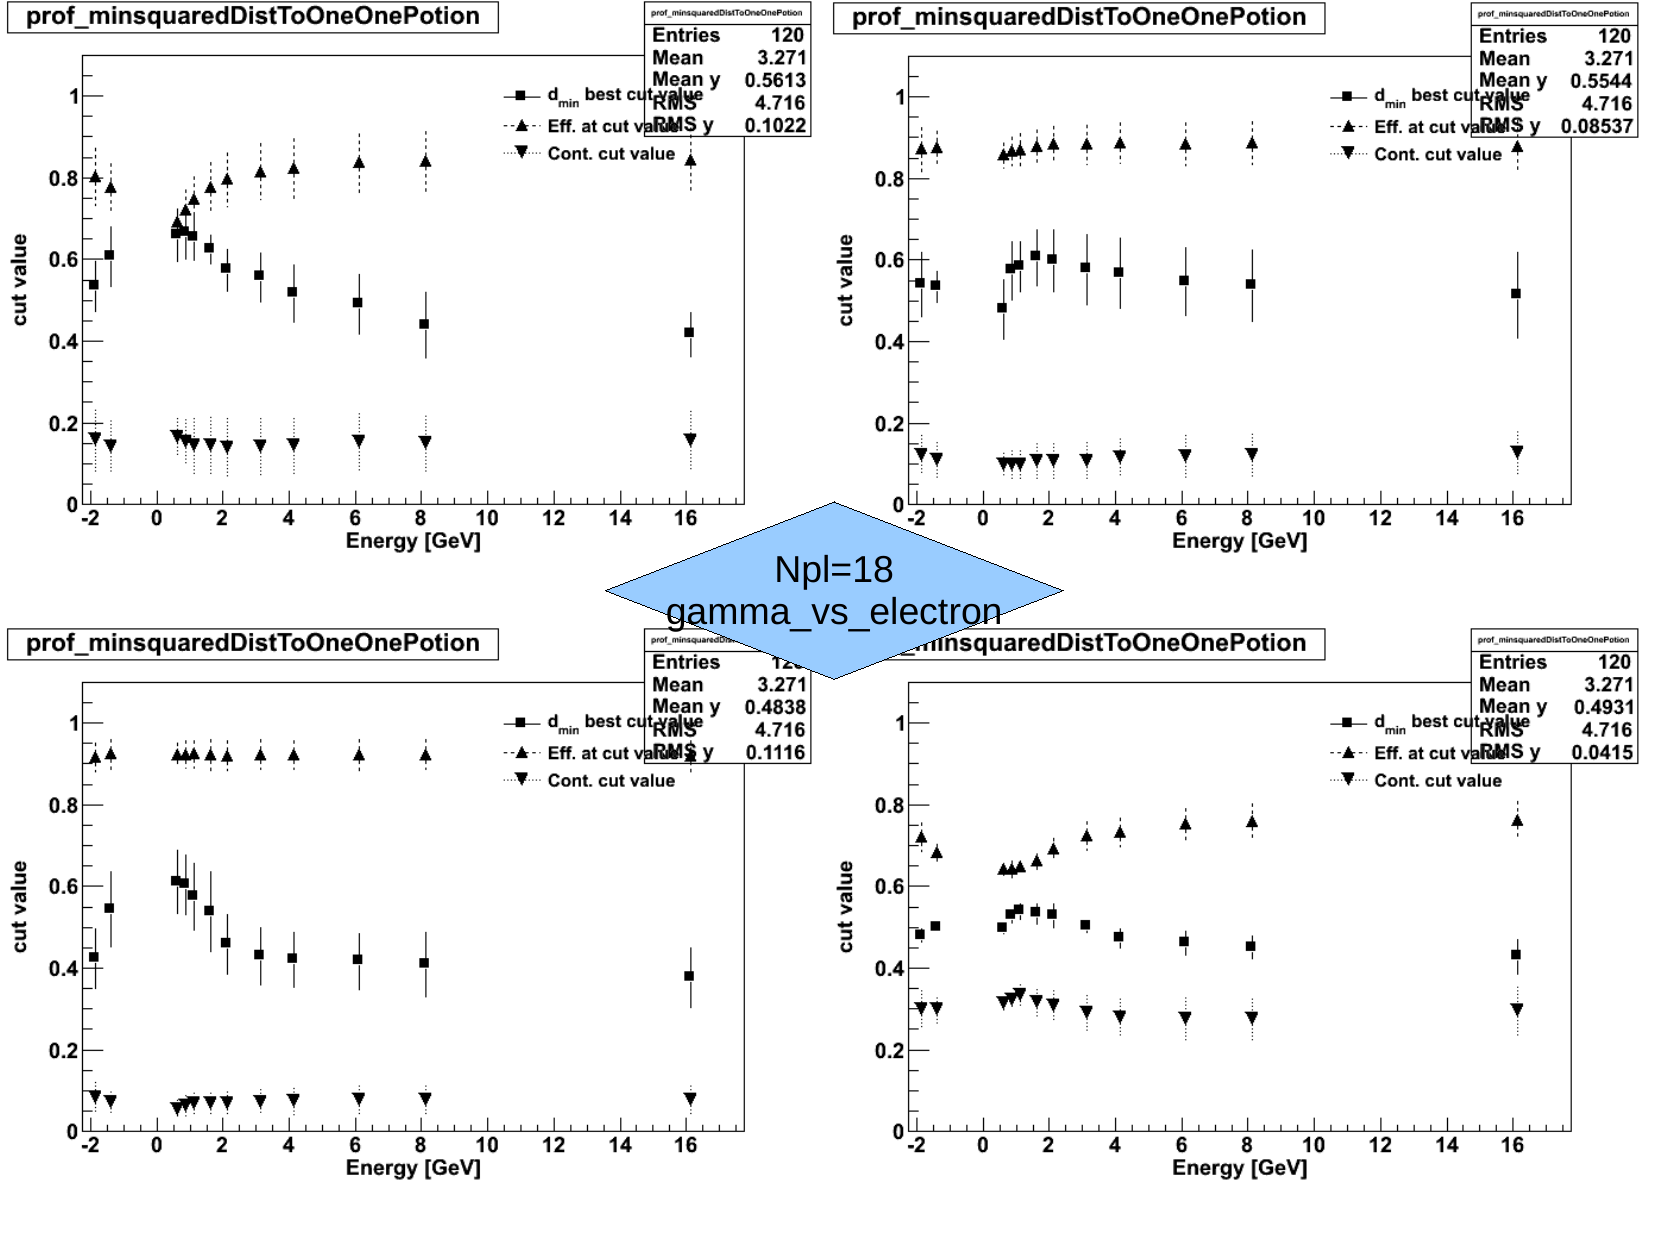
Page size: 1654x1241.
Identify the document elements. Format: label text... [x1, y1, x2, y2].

text_box Npl=18 gamma_vs_electron [605, 501, 1064, 680]
picture [0, 0, 1654, 562]
picture [0, 626, 1654, 1188]
